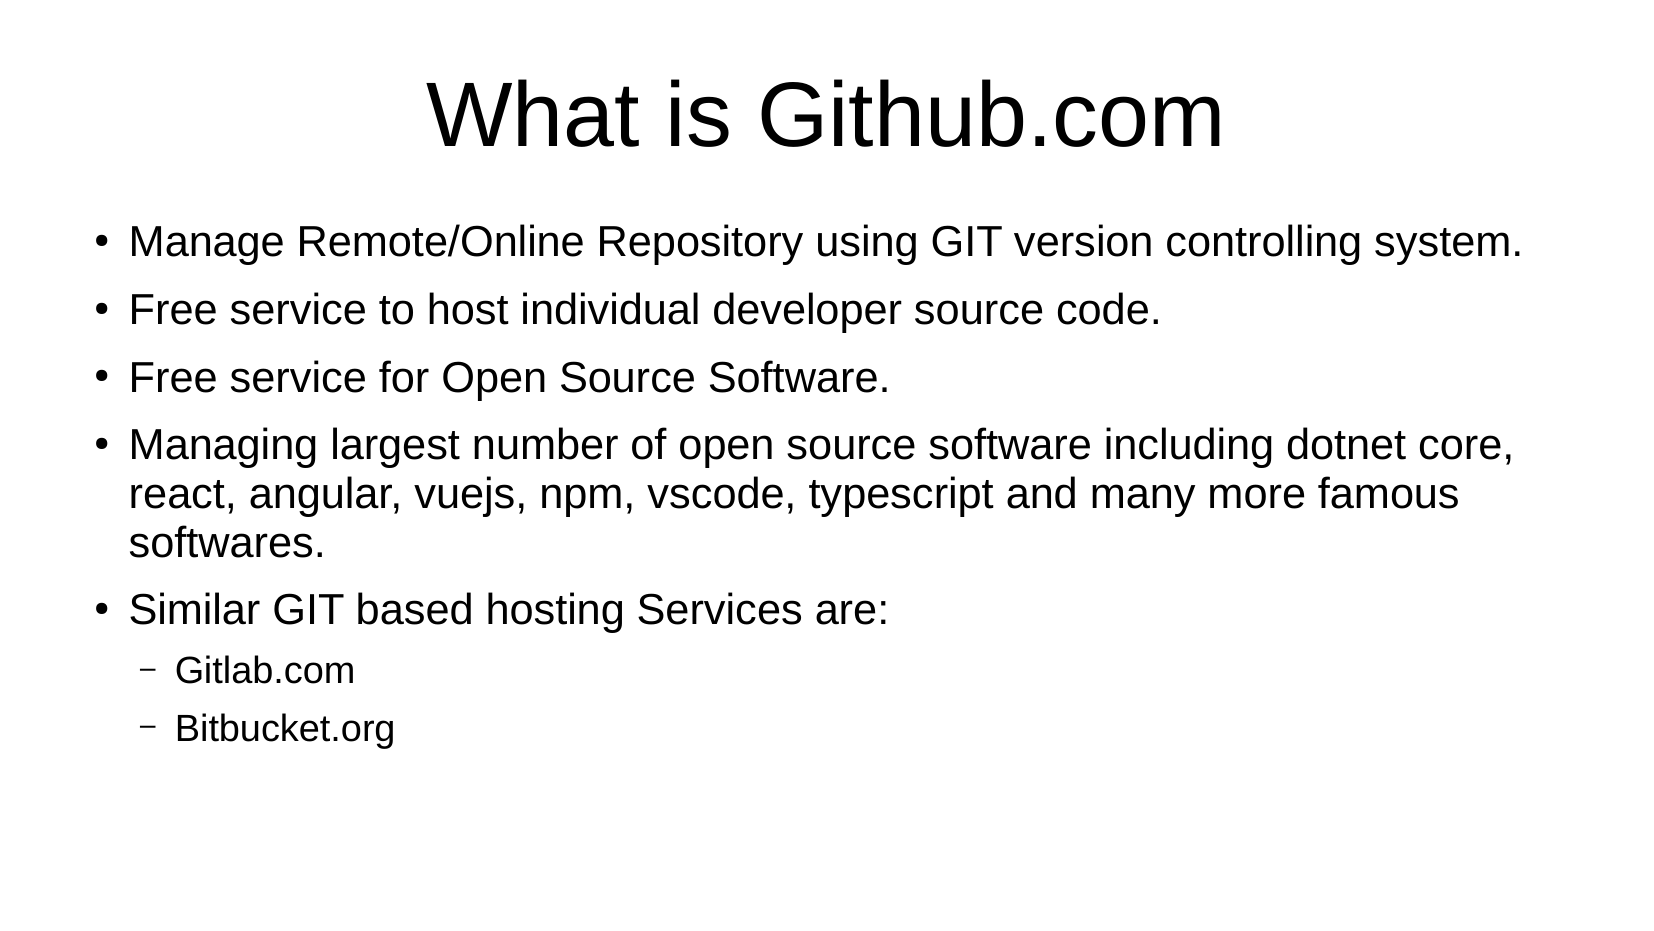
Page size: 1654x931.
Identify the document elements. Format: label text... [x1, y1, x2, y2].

title What is Github.com [82, 37, 1571, 193]
list Manage Remote/Online Repository using GIT version controlling system. Free service to host individual developer source code. Free service for Open Source Software. Managing largest number of open source software including dotnet core, react, angular, vuejs, npm, vscode, typescript and many more famous softwares. Similar GIT based hosting Services are: Gitlab.com Bitbucket.org [82, 217, 1571, 758]
